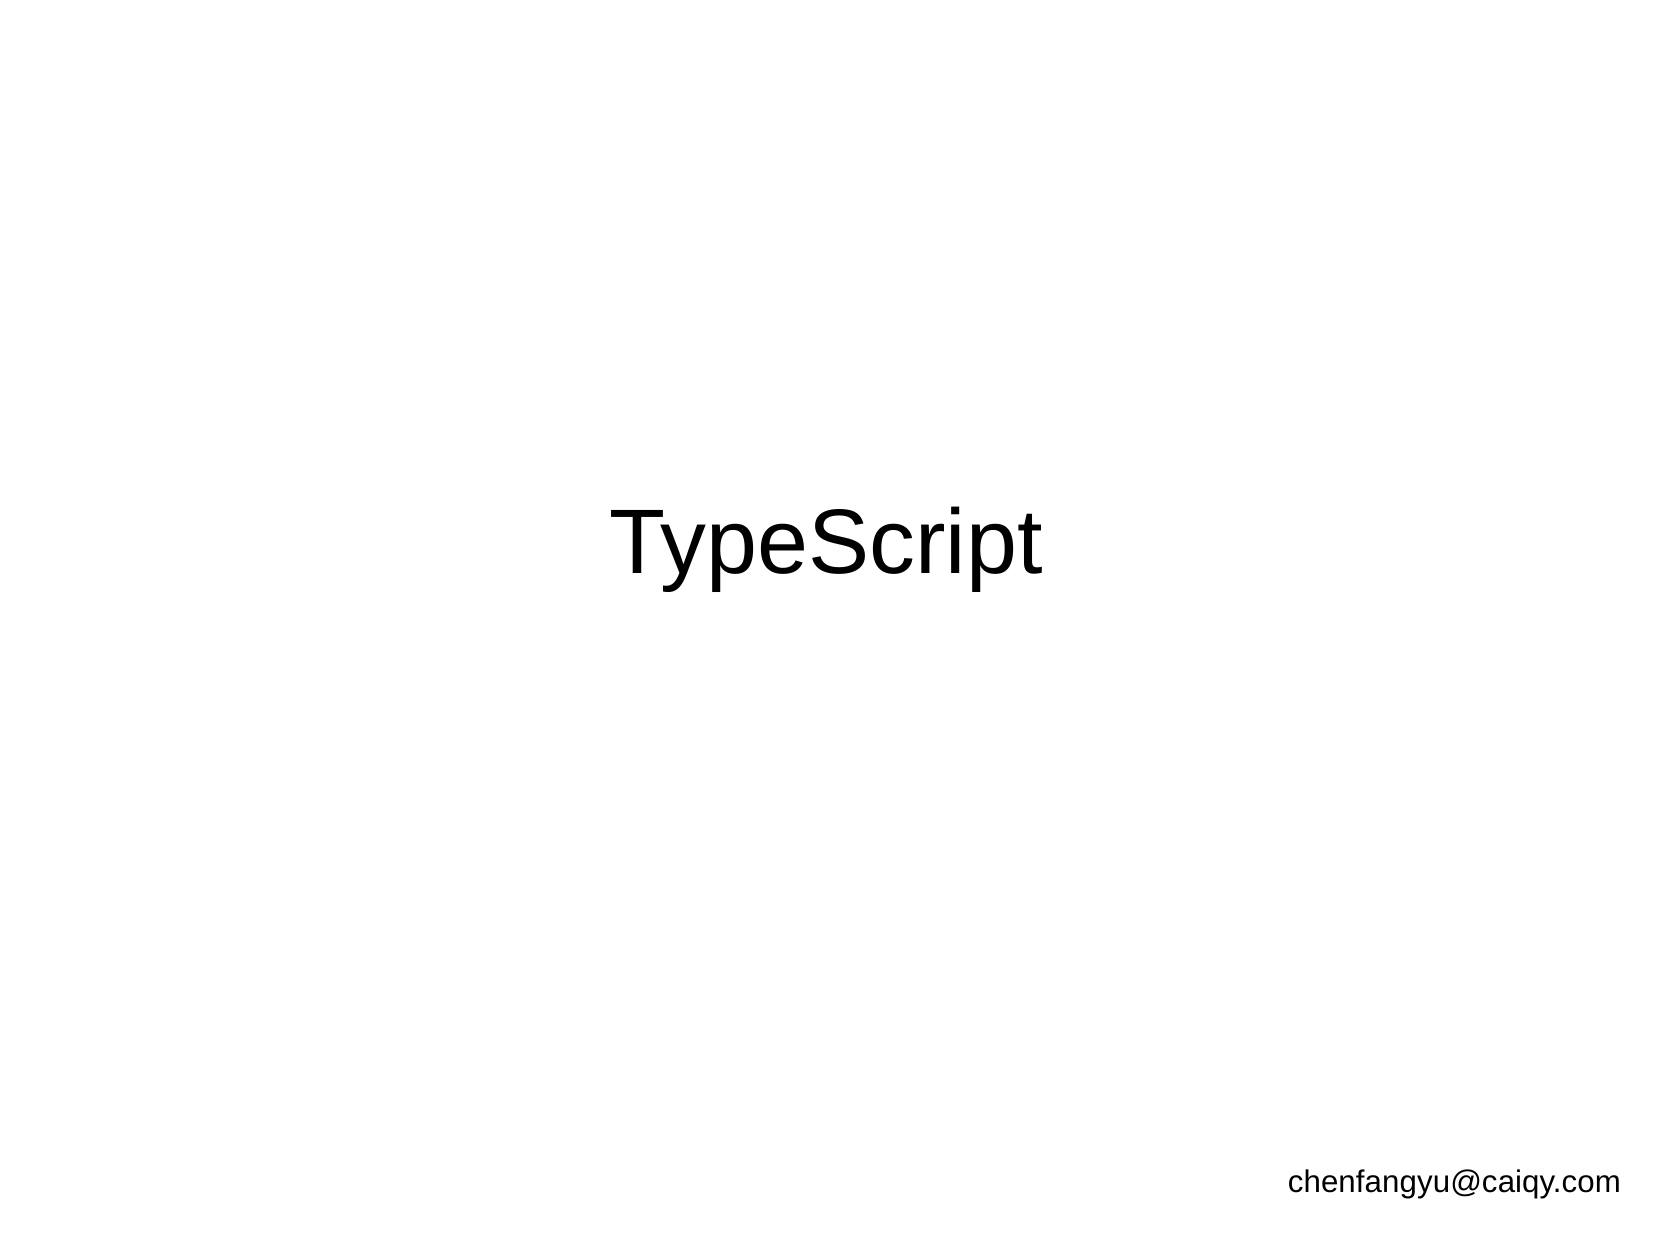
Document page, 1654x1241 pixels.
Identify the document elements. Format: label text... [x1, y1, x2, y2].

list chenfangyu@caiqy.com [964, 1155, 1653, 1241]
title TypeScript [82, 438, 1571, 646]
